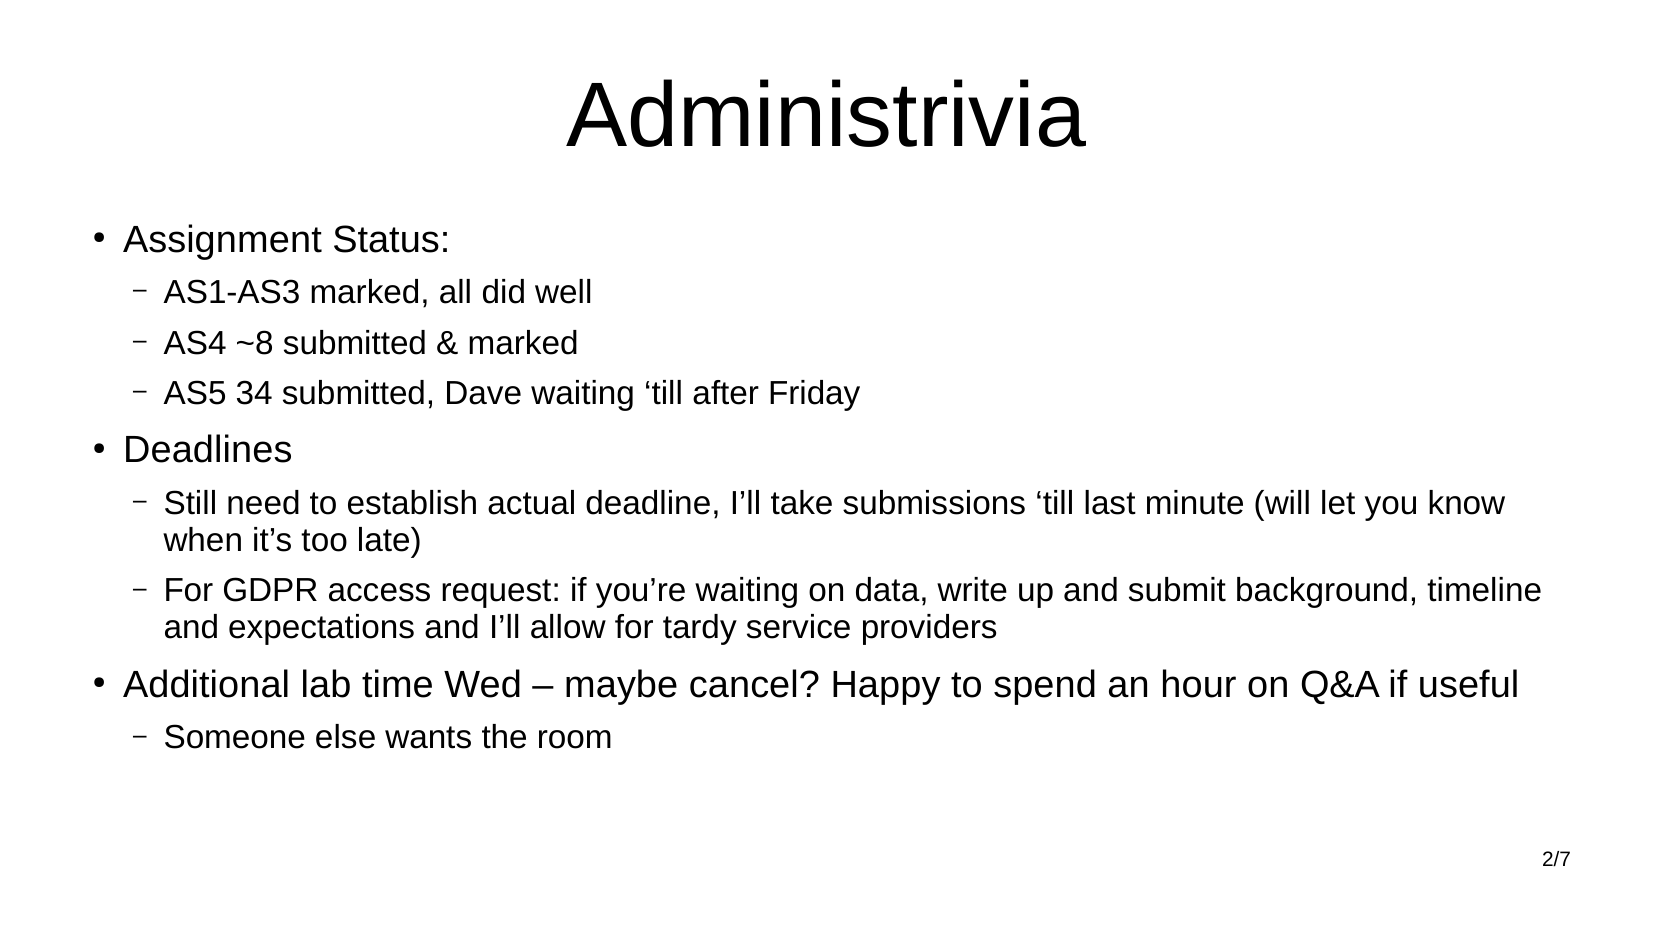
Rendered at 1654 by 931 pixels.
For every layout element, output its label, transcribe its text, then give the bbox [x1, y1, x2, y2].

title Administrivia [82, 37, 1571, 193]
list Assignment Status: AS1-AS3 marked, all did well AS4 ~8 submitted & marked AS5 34 submitted, Dave waiting ‘till after Friday Deadlines Still need to establish actual deadline, I’ll take submissions ‘till last minute (will let you know when it’s too late) For GDPR access request: if you’re waiting on data, write up and submit background, timeline and expectations and I’ll allow for tardy service providers Additional lab time Wed – maybe cancel? Happy to spend an hour on Q&A if useful Someone else wants the room [82, 217, 1571, 758]
